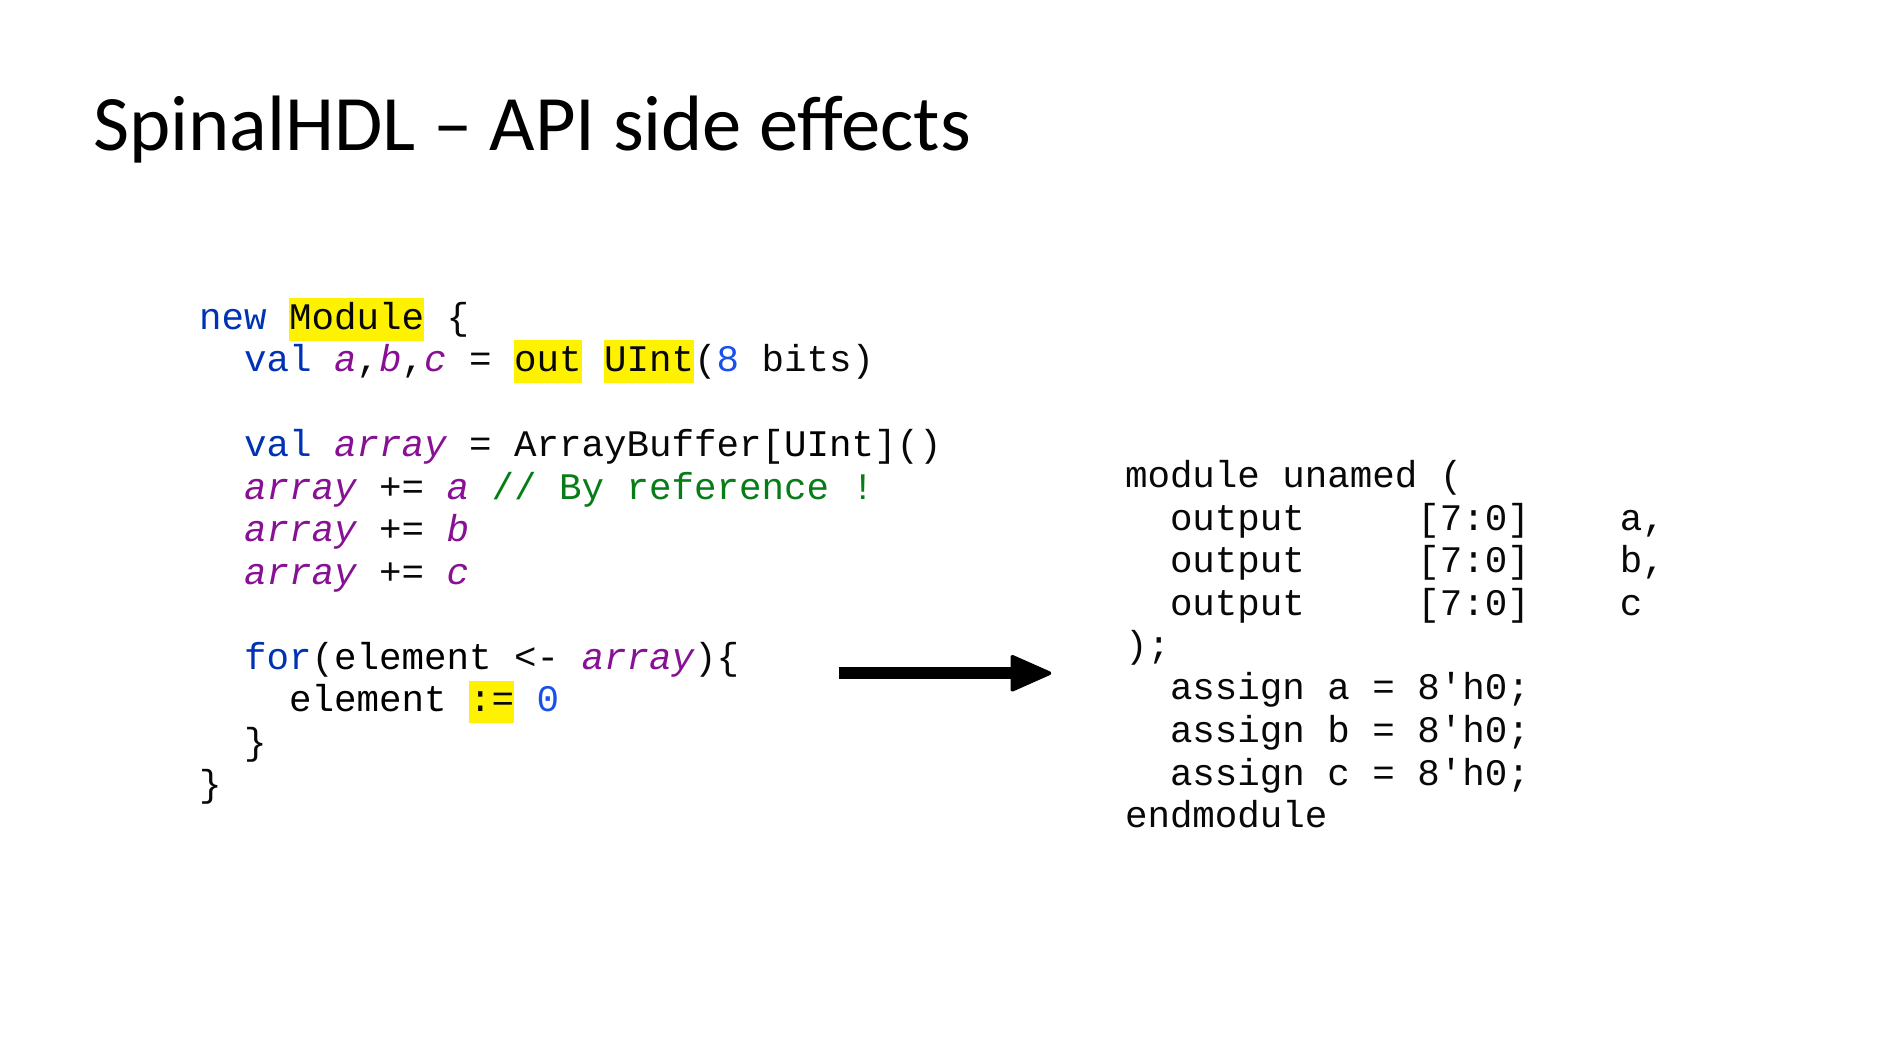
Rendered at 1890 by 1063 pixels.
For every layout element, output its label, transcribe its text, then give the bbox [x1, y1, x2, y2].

text_box module unamed ( output [7:0] a, output [7:0] b, output [7:0] c ); assign a = 8'h0; assign b = 8'h0; assign c = 8'h0; endmodule [1110, 448, 1725, 1063]
title SpinalHDL – API side effects [93, 42, 1795, 220]
text_box new Module { val a,b,c = out UInt(8 bits) val array = ArrayBuffer[UInt]() array += a // By reference ! array += b array += c for(element <- array){ element := 0 } } [94, 248, 981, 816]
